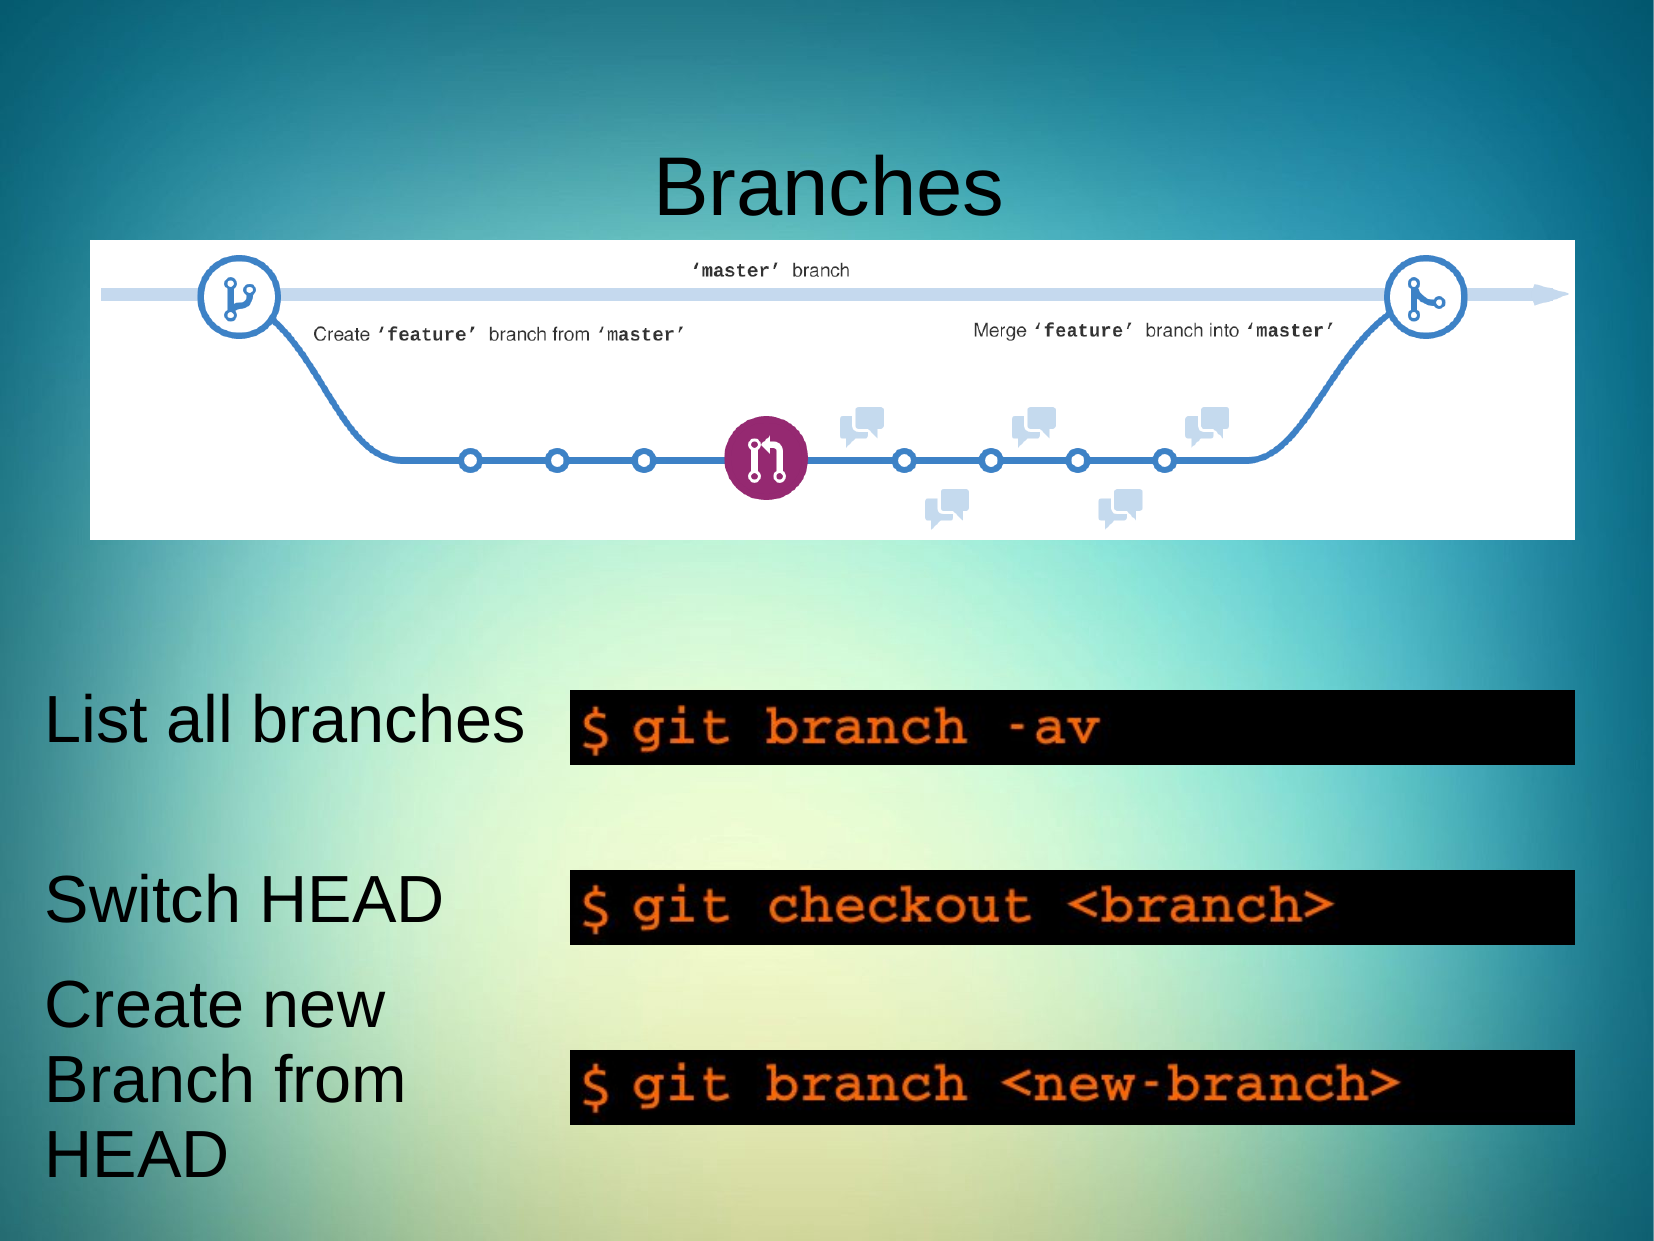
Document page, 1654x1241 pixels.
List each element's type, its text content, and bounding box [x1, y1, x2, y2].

text_box Switch HEAD [30, 854, 648, 944]
text_box Branches [638, 132, 1021, 240]
text_box Create new Branch from HEAD [30, 960, 556, 1197]
picture [1490, 57, 1497, 64]
picture [0, 0, 1654, 1241]
text_box List all branches [30, 675, 631, 764]
